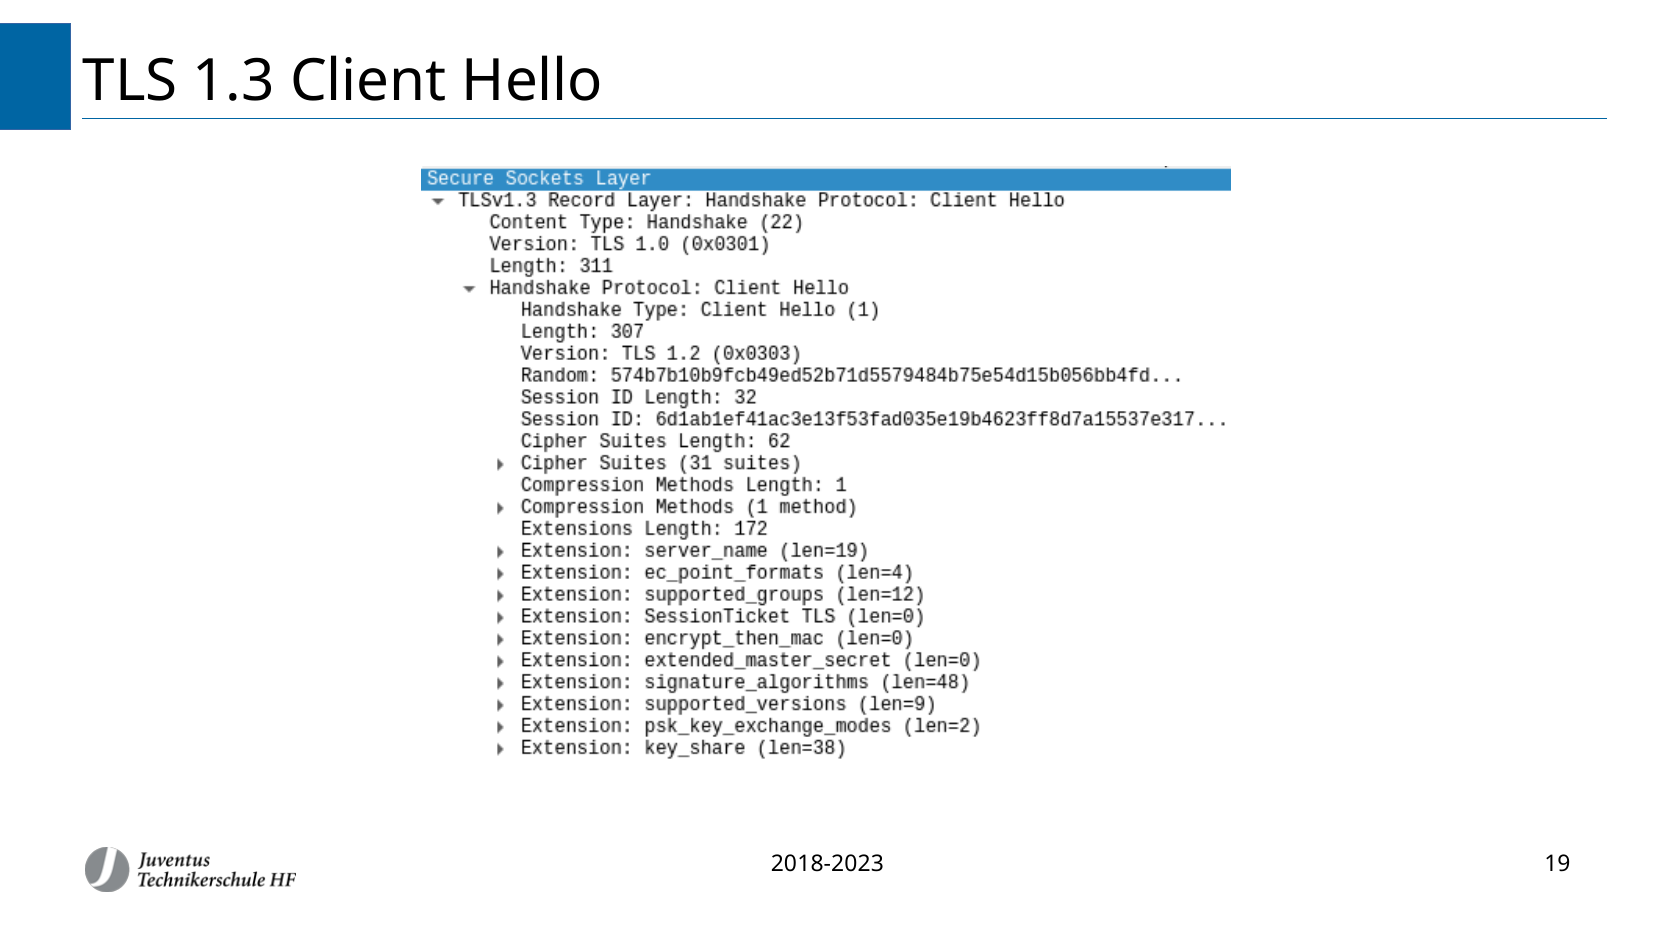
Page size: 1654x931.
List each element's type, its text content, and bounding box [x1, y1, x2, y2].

title TLS 1.3 Client Hello [82, 37, 1571, 119]
picture [421, 166, 1231, 762]
picture [85, 847, 296, 892]
